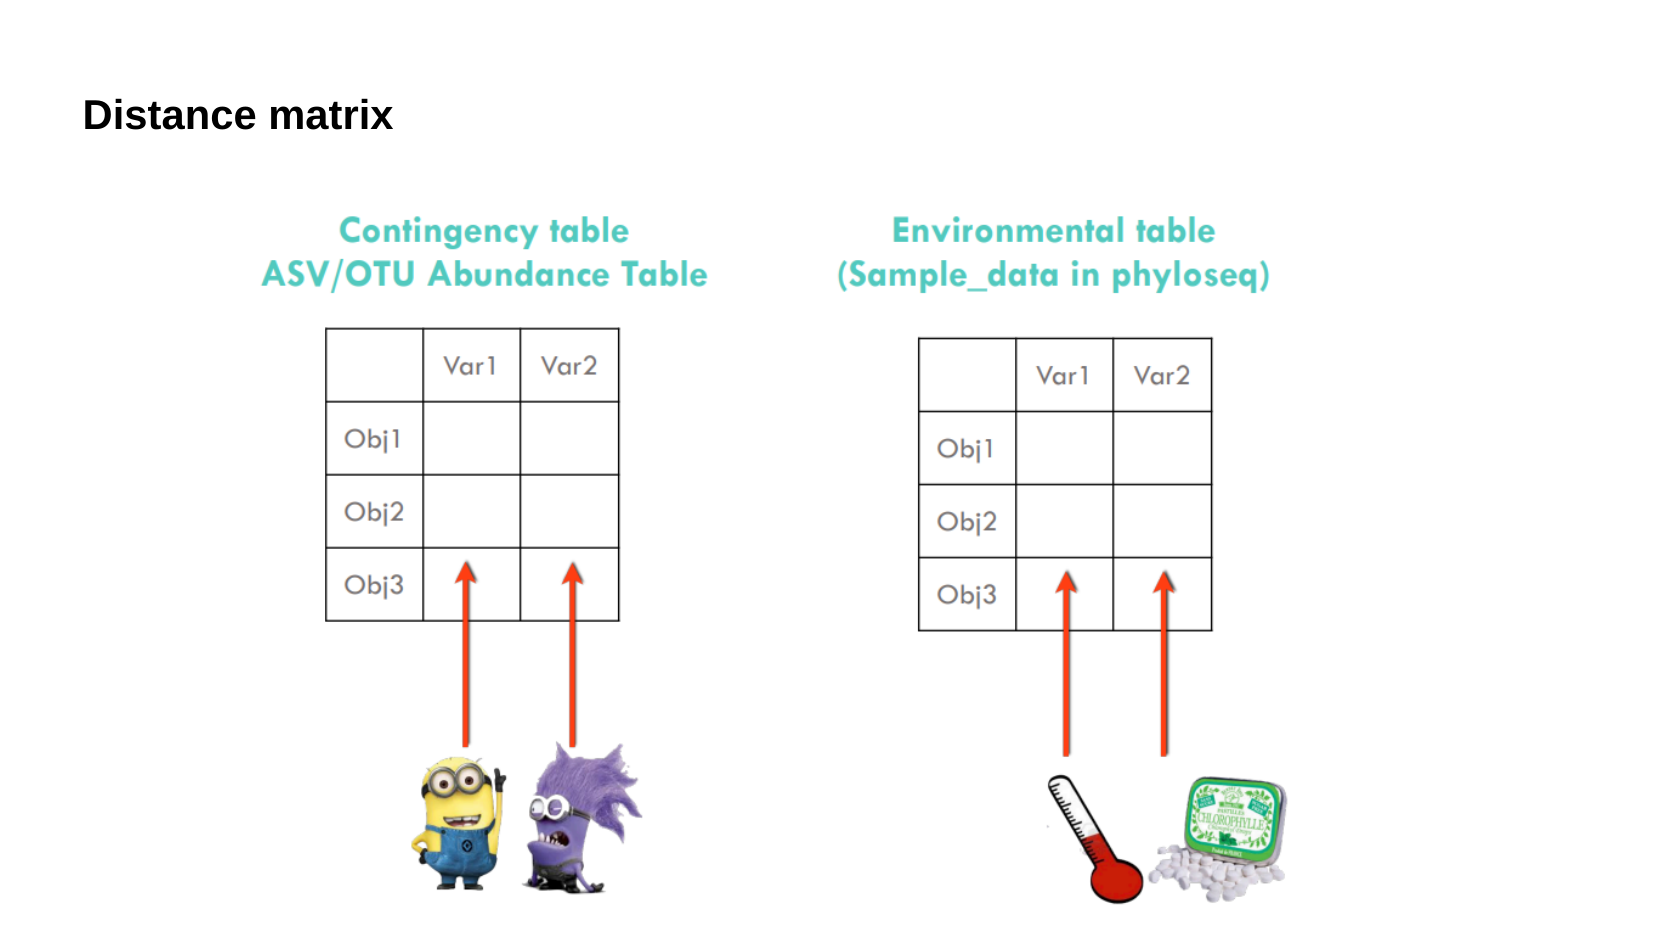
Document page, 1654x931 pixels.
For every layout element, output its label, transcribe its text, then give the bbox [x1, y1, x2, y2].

title Distance matrix [82, 37, 1571, 158]
picture [75, 158, 1579, 931]
